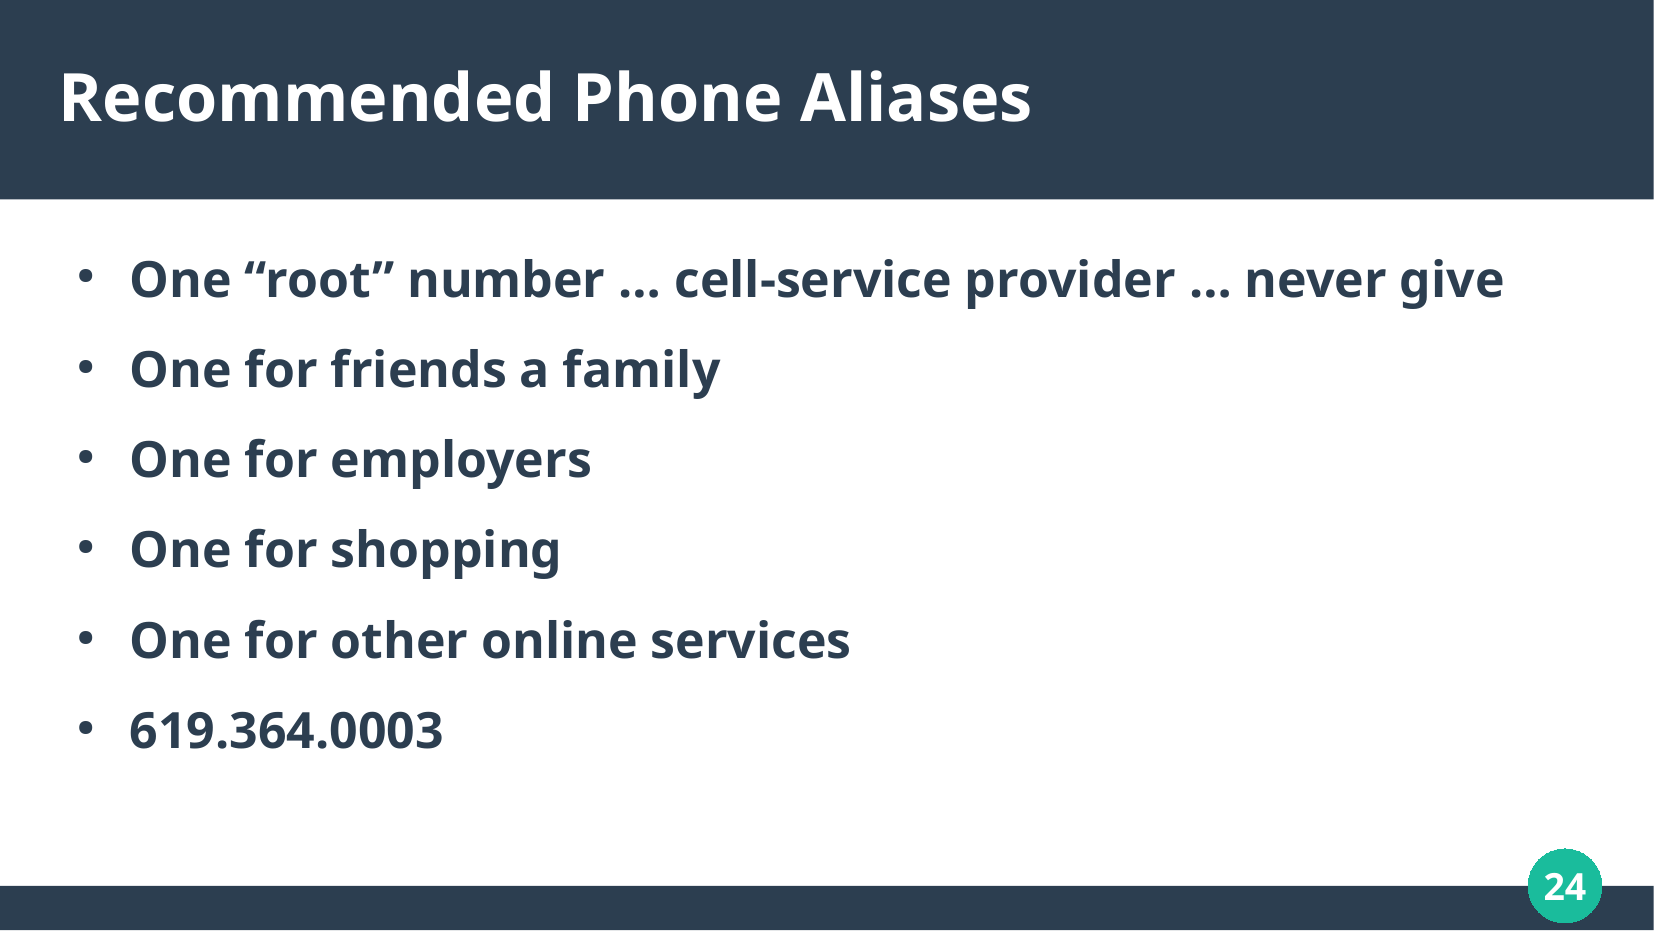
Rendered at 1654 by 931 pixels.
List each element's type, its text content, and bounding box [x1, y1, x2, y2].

list One “root” number … cell-service provider … never give One for friends a family One for employers One for shopping One for other online services 619.364.0003 [59, 243, 1595, 864]
title Recommended Phone Aliases [59, 37, 1595, 155]
